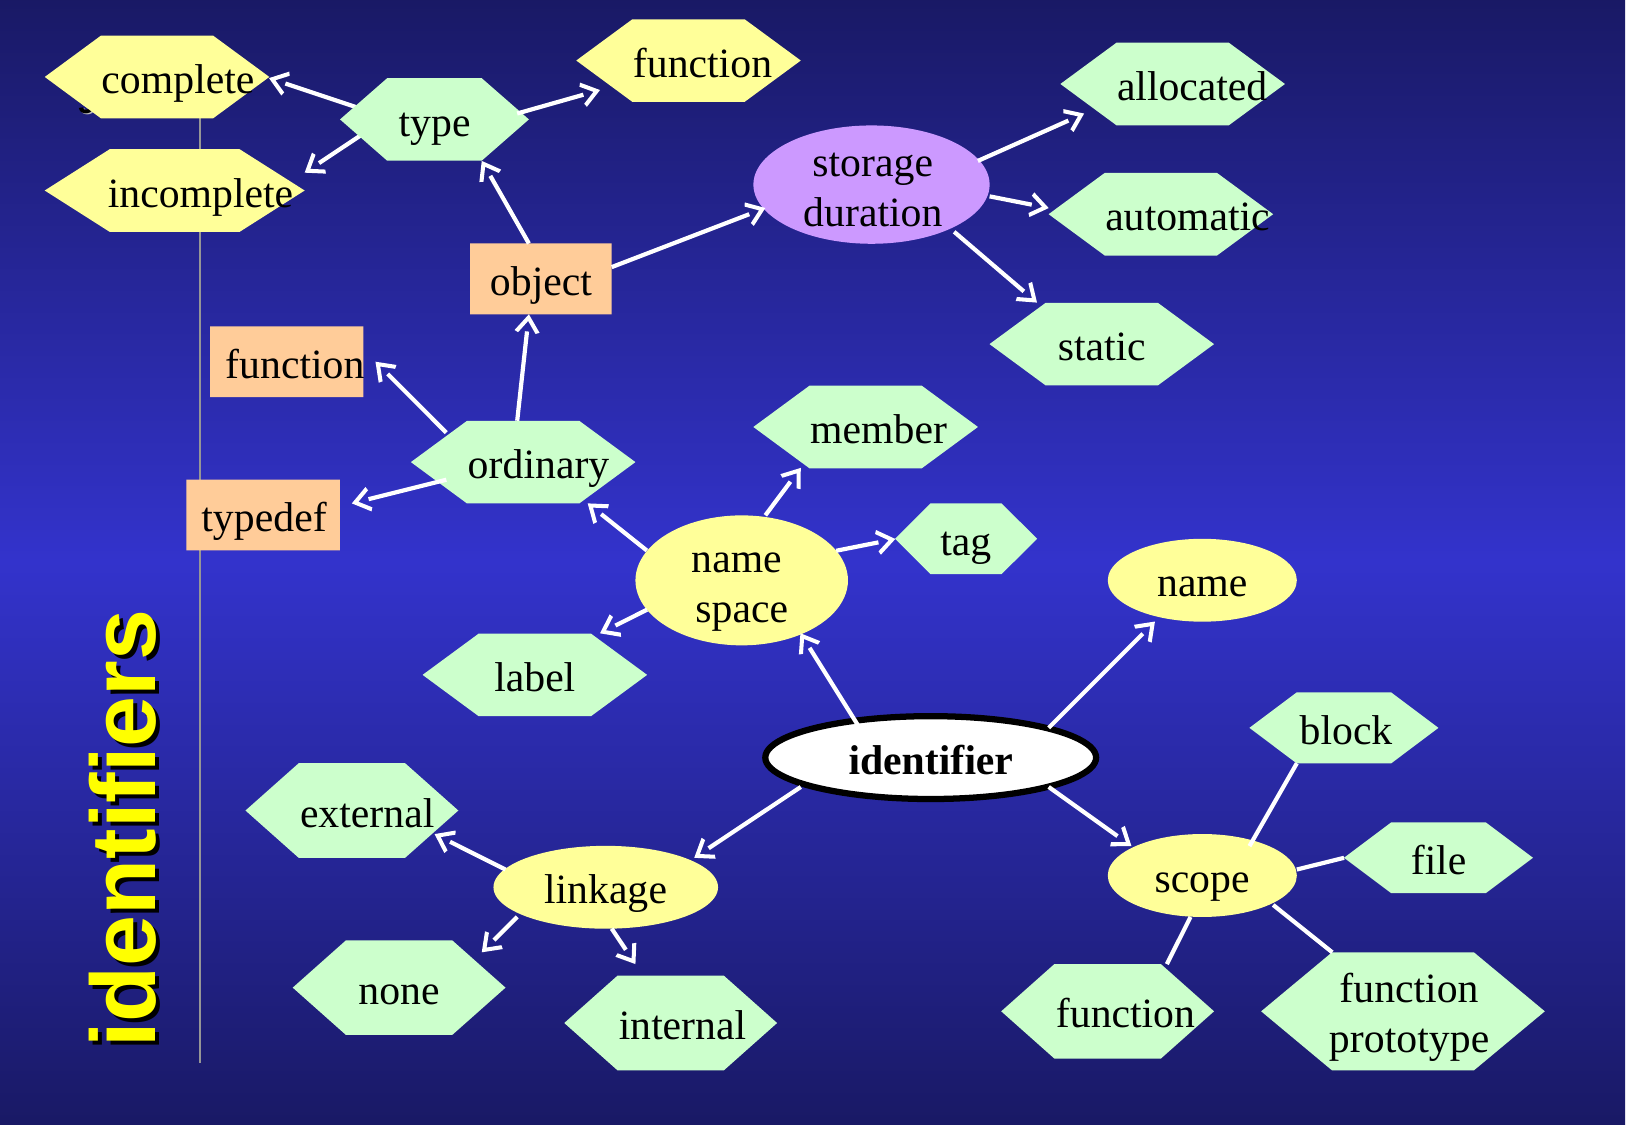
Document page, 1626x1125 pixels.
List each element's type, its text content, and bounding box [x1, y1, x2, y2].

text_box function prototype [1261, 952, 1545, 1071]
text_box tag [895, 503, 1038, 575]
text_box ordinary [410, 420, 636, 504]
text_box allocated [1060, 42, 1285, 126]
text_box block [1249, 692, 1439, 764]
text_box label [422, 633, 648, 717]
text_box function [1001, 964, 1215, 1059]
text_box internal [564, 975, 778, 1071]
text_box name space [635, 515, 848, 646]
text_box scope [1107, 834, 1297, 917]
text_box object [470, 243, 612, 315]
text_box complete [44, 35, 270, 119]
text_box type [340, 78, 529, 161]
text_box identifier [765, 716, 1097, 800]
text_box none [292, 940, 506, 1035]
text_box linkage [493, 845, 719, 929]
text_box function [210, 326, 364, 398]
text_box incomplete [44, 149, 305, 232]
text_box typedef [186, 479, 340, 551]
text_box name [1107, 538, 1297, 622]
text_box external [245, 763, 459, 858]
text_box automatic [1048, 172, 1274, 256]
text_box storage duration [753, 125, 990, 244]
text_box member [753, 385, 978, 469]
text_box function [576, 19, 801, 102]
text_box static [989, 302, 1215, 386]
text_box file [1345, 822, 1534, 894]
title identifiers [50, 195, 188, 1063]
